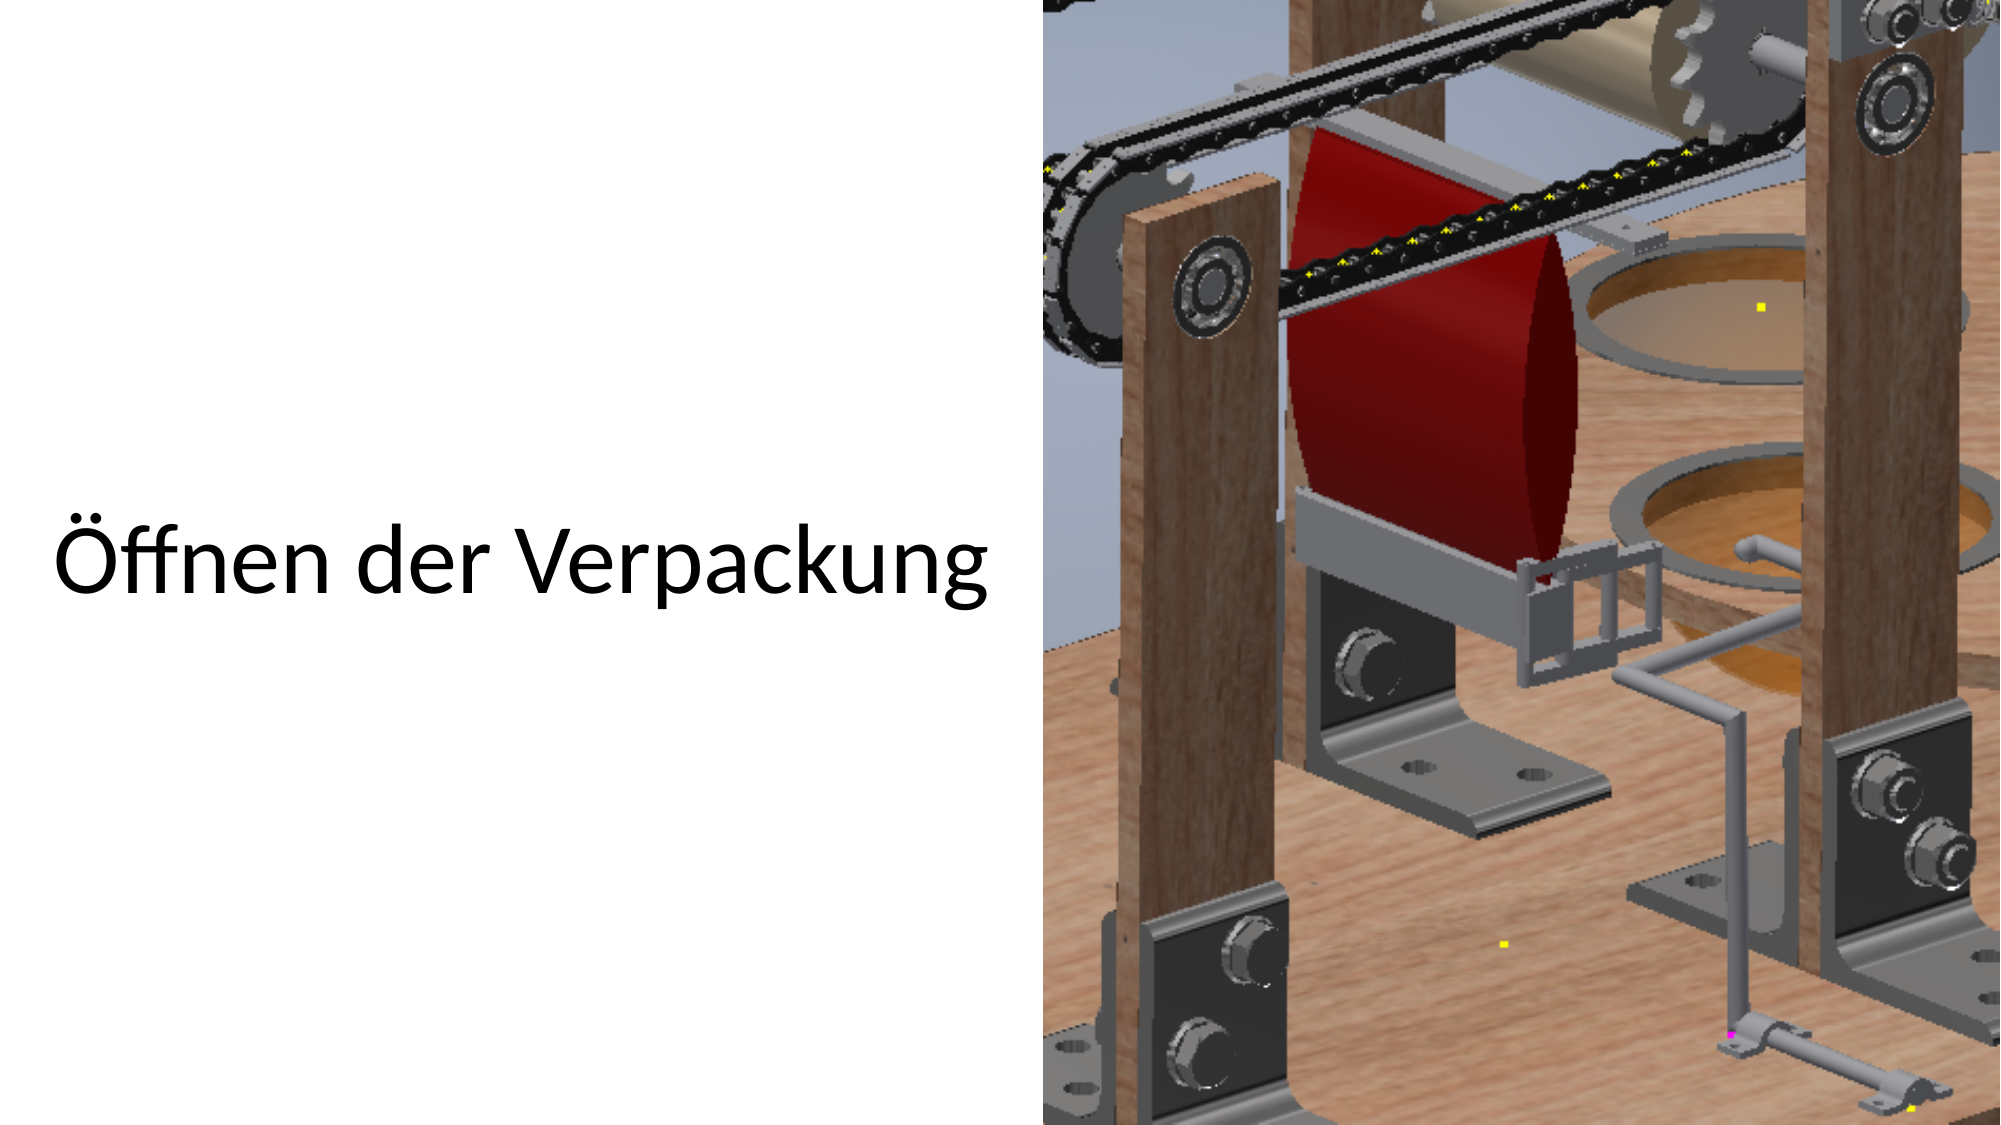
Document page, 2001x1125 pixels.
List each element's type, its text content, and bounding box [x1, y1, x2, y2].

picture [1043, 0, 2000, 1125]
title Öffnen der Verpackung [39, 452, 1043, 671]
